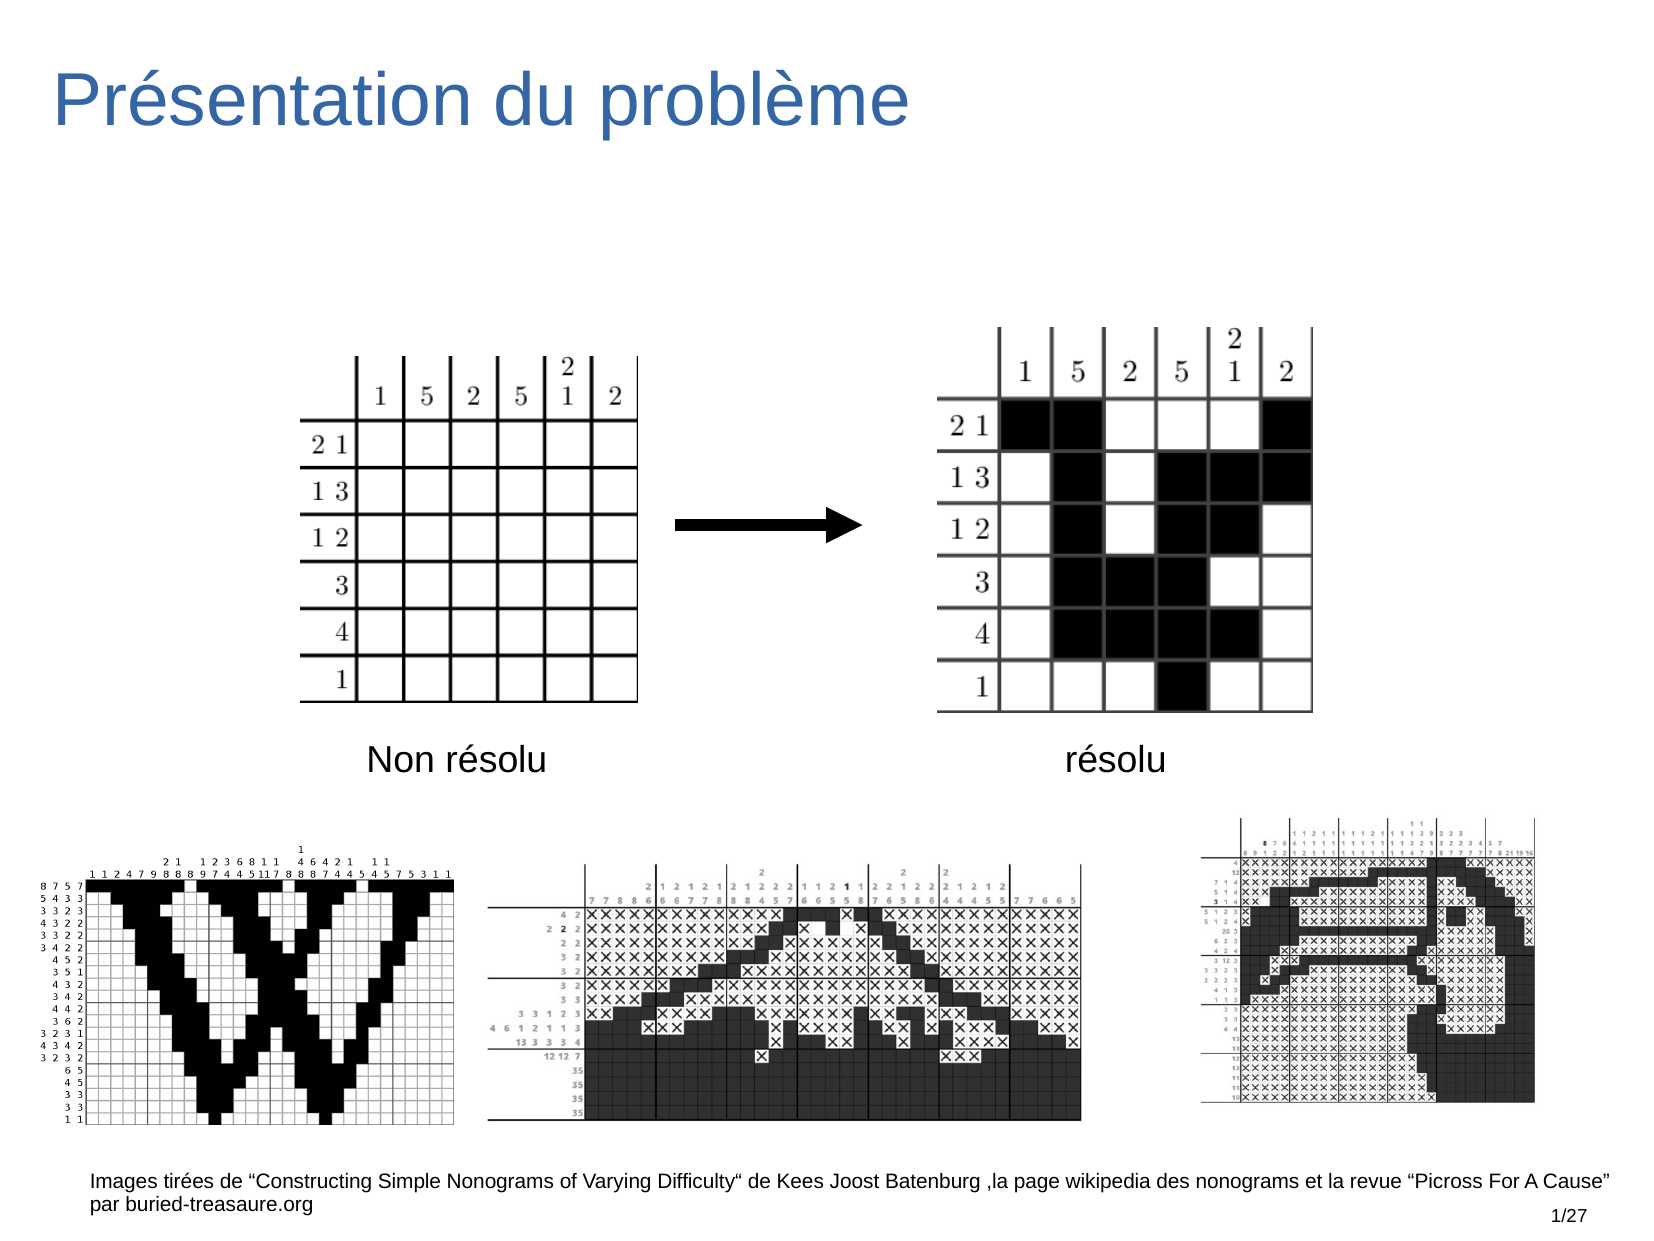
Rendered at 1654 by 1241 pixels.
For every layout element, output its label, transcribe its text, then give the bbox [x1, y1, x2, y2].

picture [937, 327, 1313, 713]
text_box Présentation du problème [37, 49, 976, 233]
text_box résolu [1050, 730, 1182, 788]
picture [37, 843, 454, 1126]
picture [300, 356, 638, 704]
text_box Non résolu [351, 730, 563, 788]
text_box Images tirées de “Constructing Simple Nonograms of Varying Difficulty“ de Kees Joost Batenburg ,la page wikipedia des nonograms et la revue “Picross For A Cause” par buried-treasaure.org [75, 1162, 1651, 1240]
picture [487, 855, 1126, 1126]
text_box 1/27 [1536, 1198, 1613, 1235]
picture [1200, 803, 1548, 1126]
